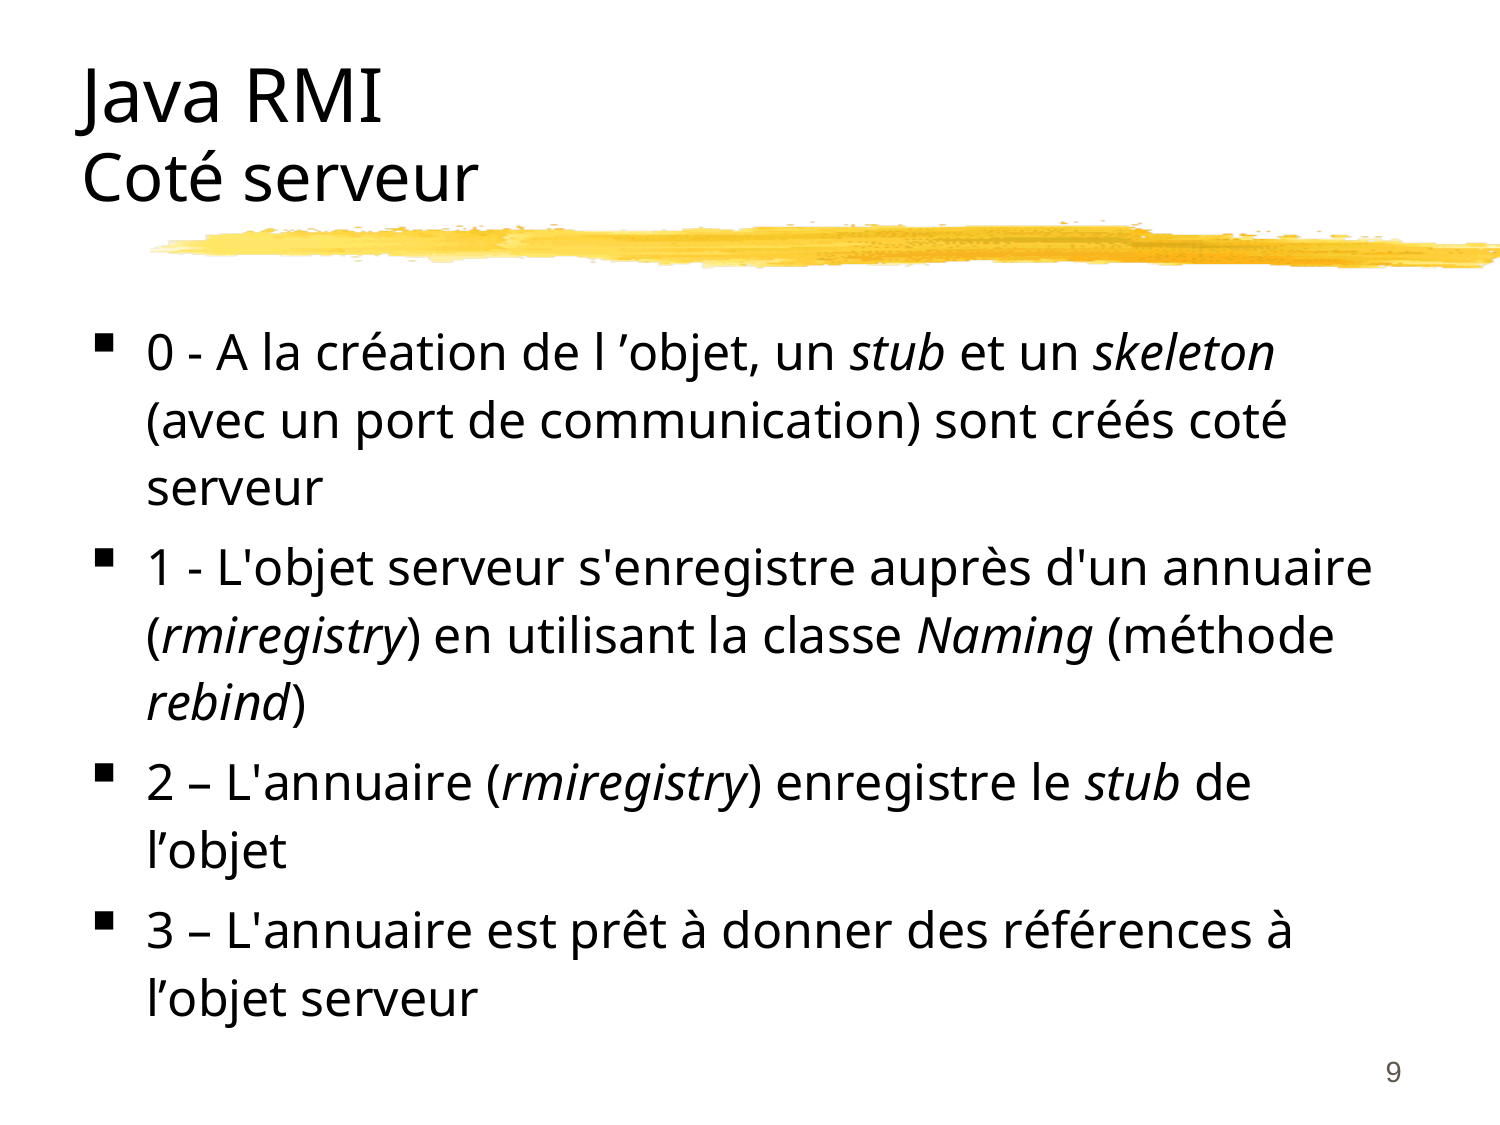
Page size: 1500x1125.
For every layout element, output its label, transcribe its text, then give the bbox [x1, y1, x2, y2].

picture [150, 215, 1500, 279]
list 0 - A la création de l ’objet, un stub et un skeleton (avec un port de communication) sont créés coté serveur 1 - L'objet serveur s'enregistre auprès d'un annuaire (rmiregistry) en utilisant la classe Naming (méthode rebind) 2 – L'annuaire (rmiregistry) enregistre le stub de l’objet 3 – L'annuaire est prêt à donner des références à l’objet serveur [75, 309, 1417, 994]
title Java RMI Coté serveur [66, 23, 1444, 225]
